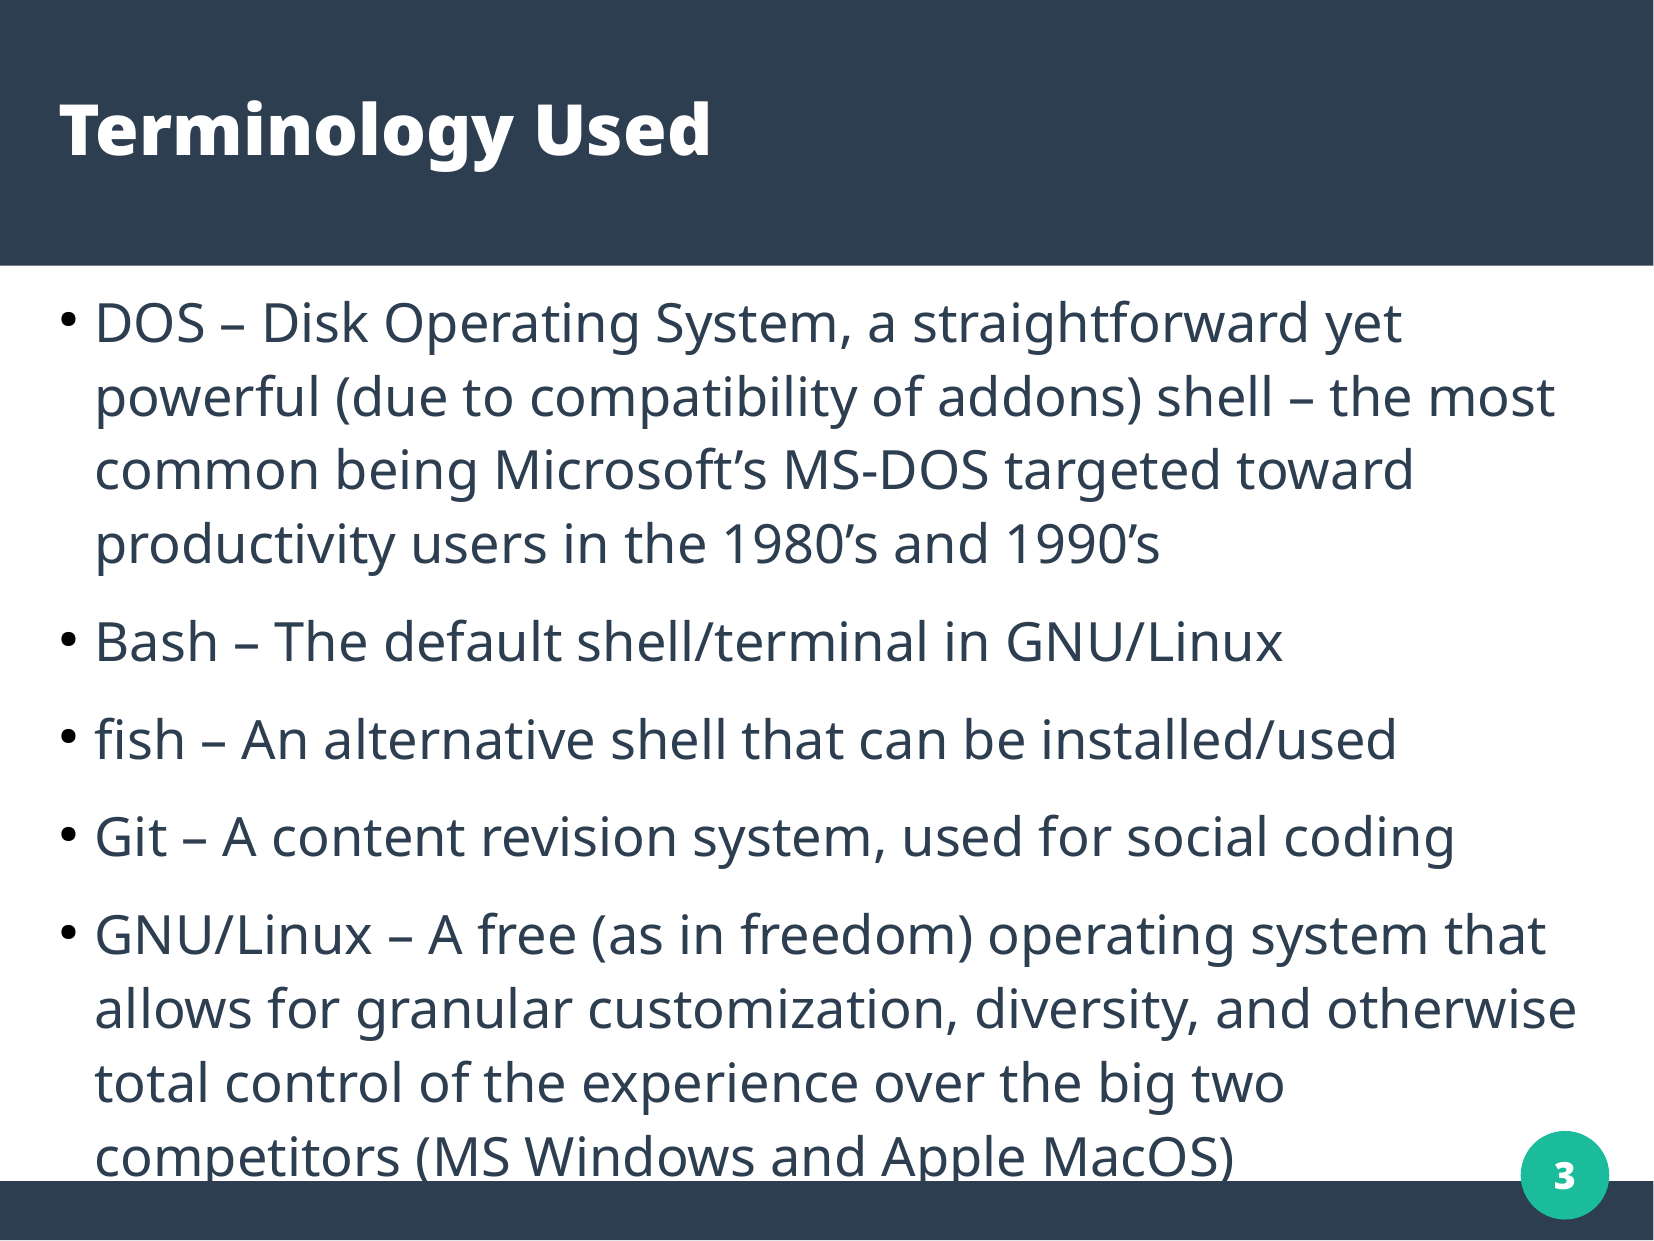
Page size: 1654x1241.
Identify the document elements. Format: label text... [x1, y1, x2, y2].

title Terminology Used [59, 49, 1595, 207]
subtitle DOS – Disk Operating System, a straightforward yet powerful (due to compatibility of addons) shell – the most common being Microsoft’s MS-DOS targeted toward productivity users in the 1980’s and 1990’s Bash – The default shell/terminal in GNU/Linux fish – An alternative shell that can be installed/used Git – A content revision system, used for social coding GNU/Linux – A free (as in freedom) operating system that allows for granular customization, diversity, and otherwise total control of the experience over the big two competitors (MS Windows and Apple MacOS) [59, 324, 1595, 1152]
